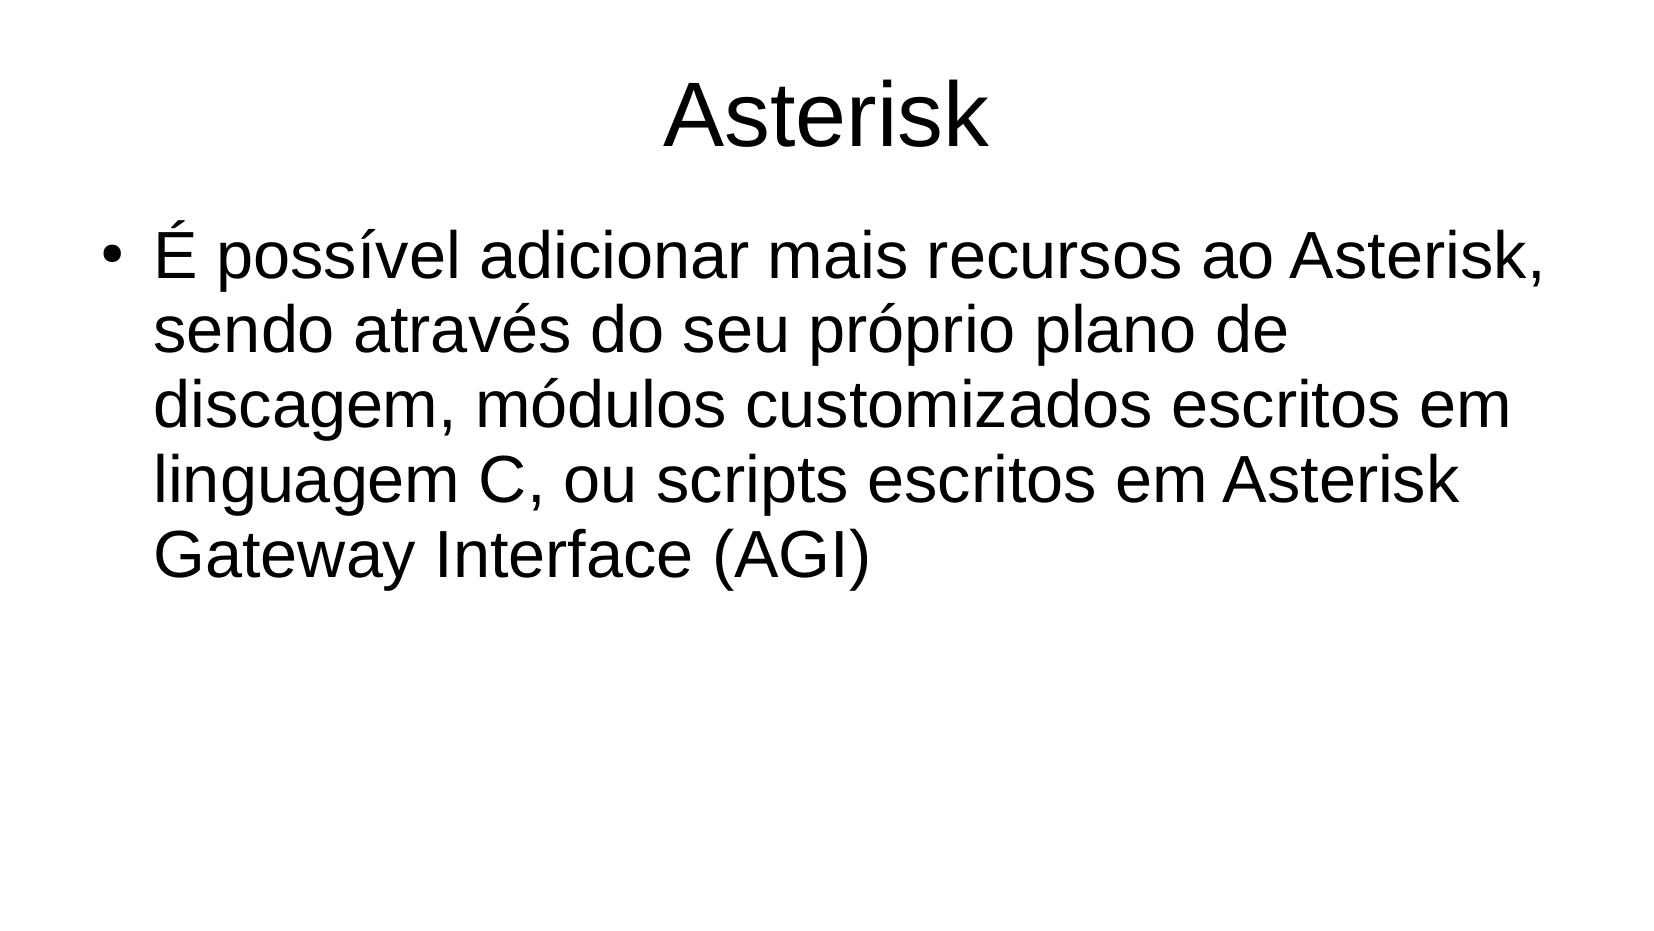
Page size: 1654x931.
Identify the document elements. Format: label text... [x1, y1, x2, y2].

list É possível adicionar mais recursos ao Asterisk, sendo através do seu próprio plano de discagem, módulos customizados escritos em linguagem C, ou scripts escritos em Asterisk Gateway Interface (AGI) [82, 217, 1571, 758]
title Asterisk [82, 37, 1571, 193]
